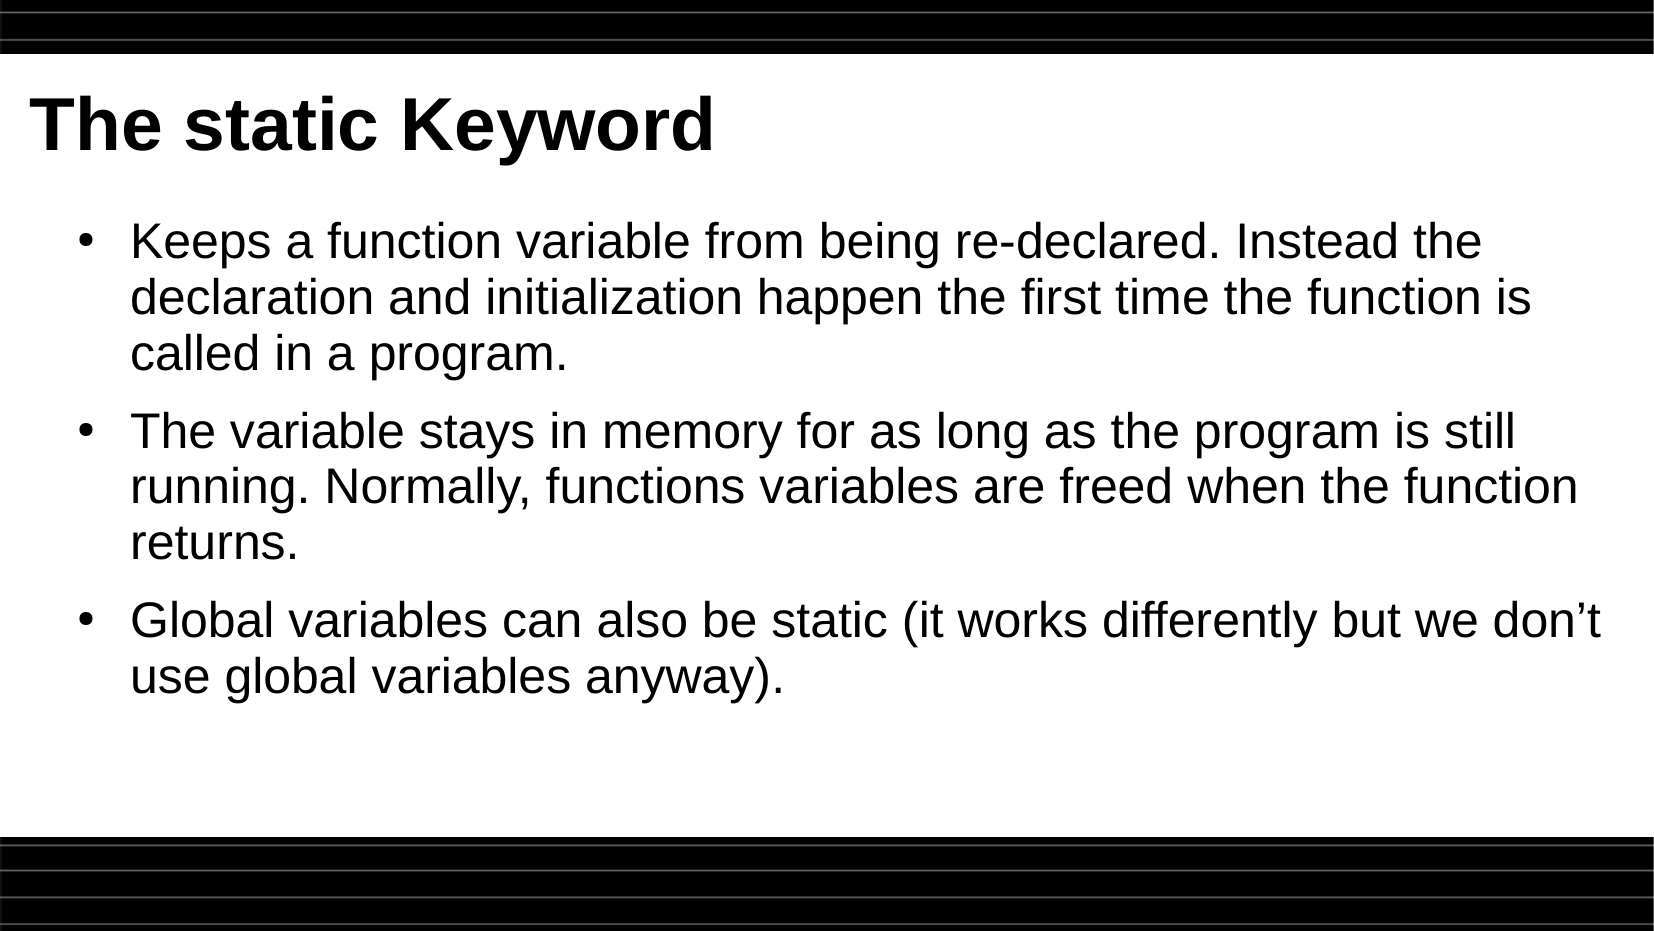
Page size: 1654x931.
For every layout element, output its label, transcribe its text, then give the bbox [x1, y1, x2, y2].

picture [0, 0, 1654, 54]
picture [0, 837, 1654, 931]
list Keeps a function variable from being re-declared. Instead the declaration and initialization happen the first time the function is called in a program. The variable stays in memory for as long as the program is still running. Normally, functions variables are freed when the function returns. Global variables can also be static (it works differently but we don’t use global variables anyway). [59, 213, 1636, 826]
text_box The static Keyword [15, 75, 1546, 174]
